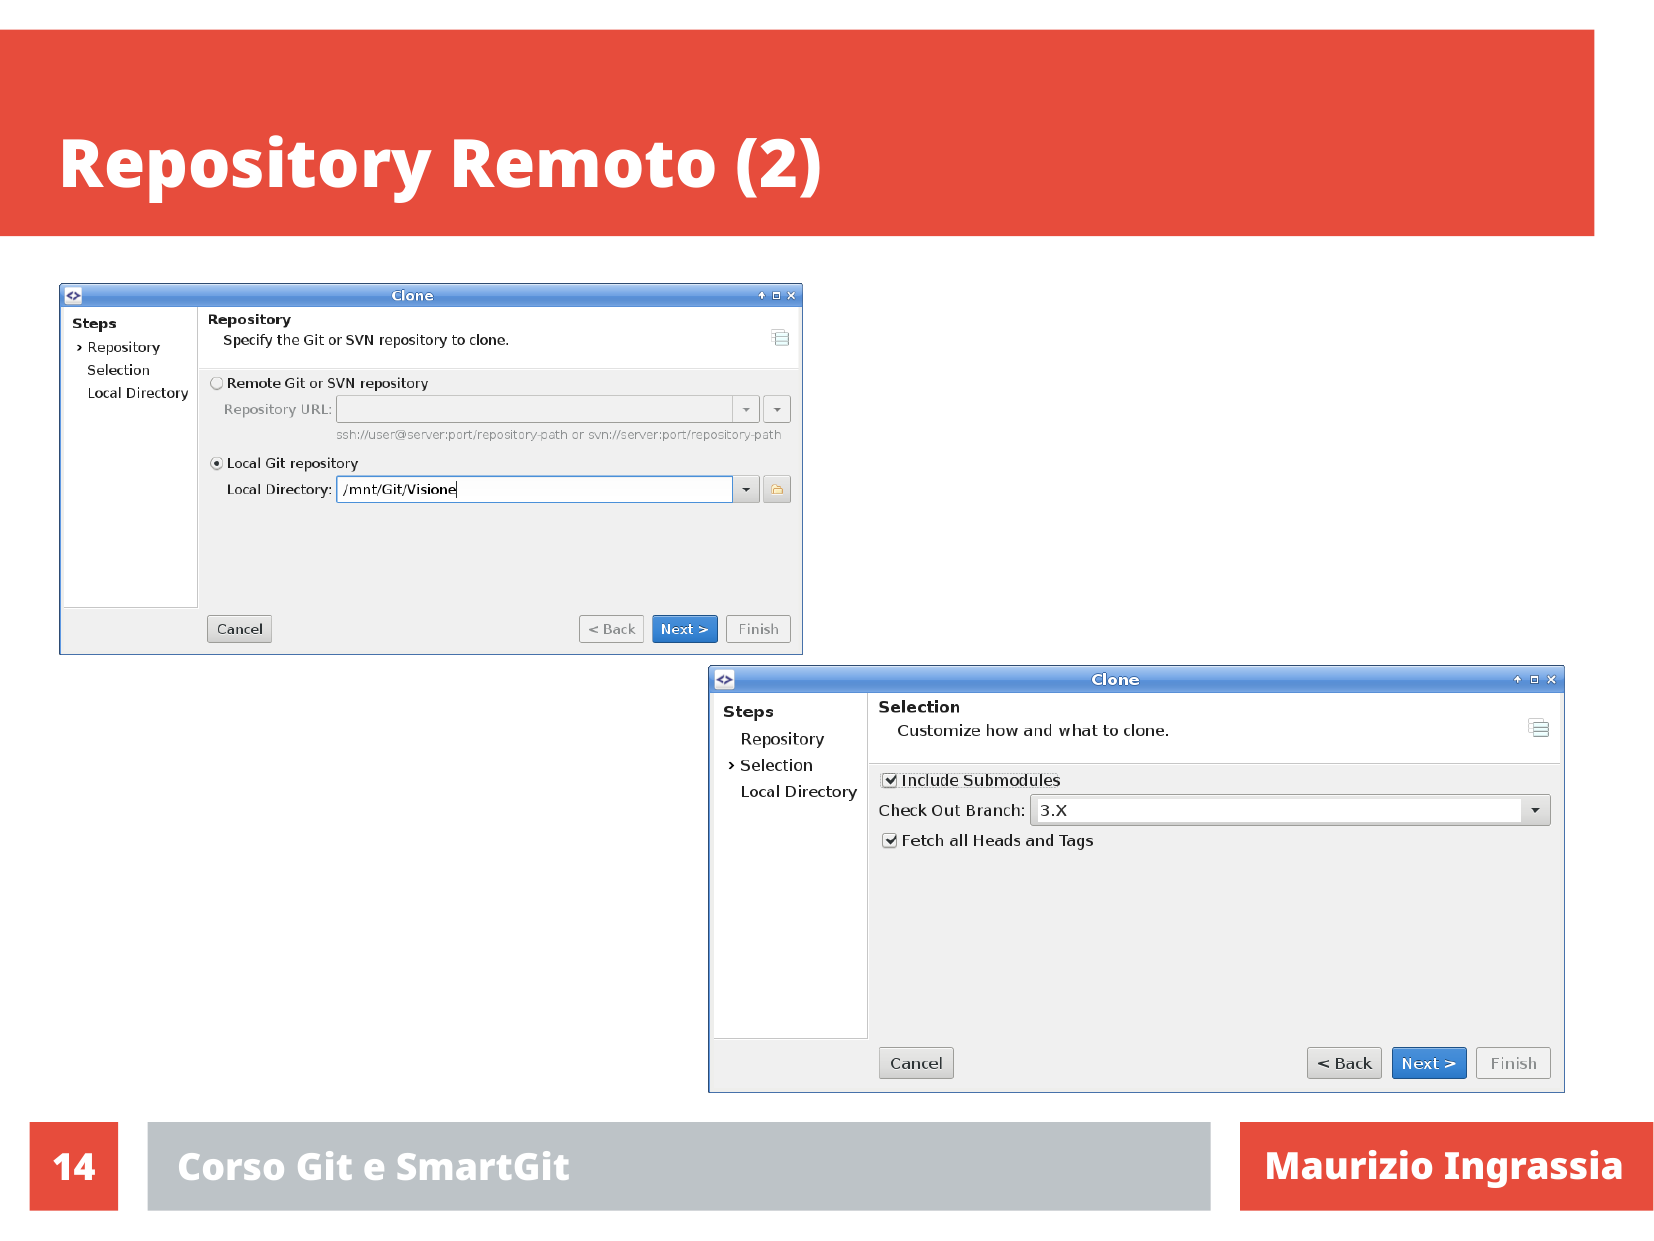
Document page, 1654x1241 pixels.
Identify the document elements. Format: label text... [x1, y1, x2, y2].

picture [708, 665, 1565, 1093]
picture [59, 283, 803, 655]
title Repository Remoto (2) [59, 59, 1595, 207]
